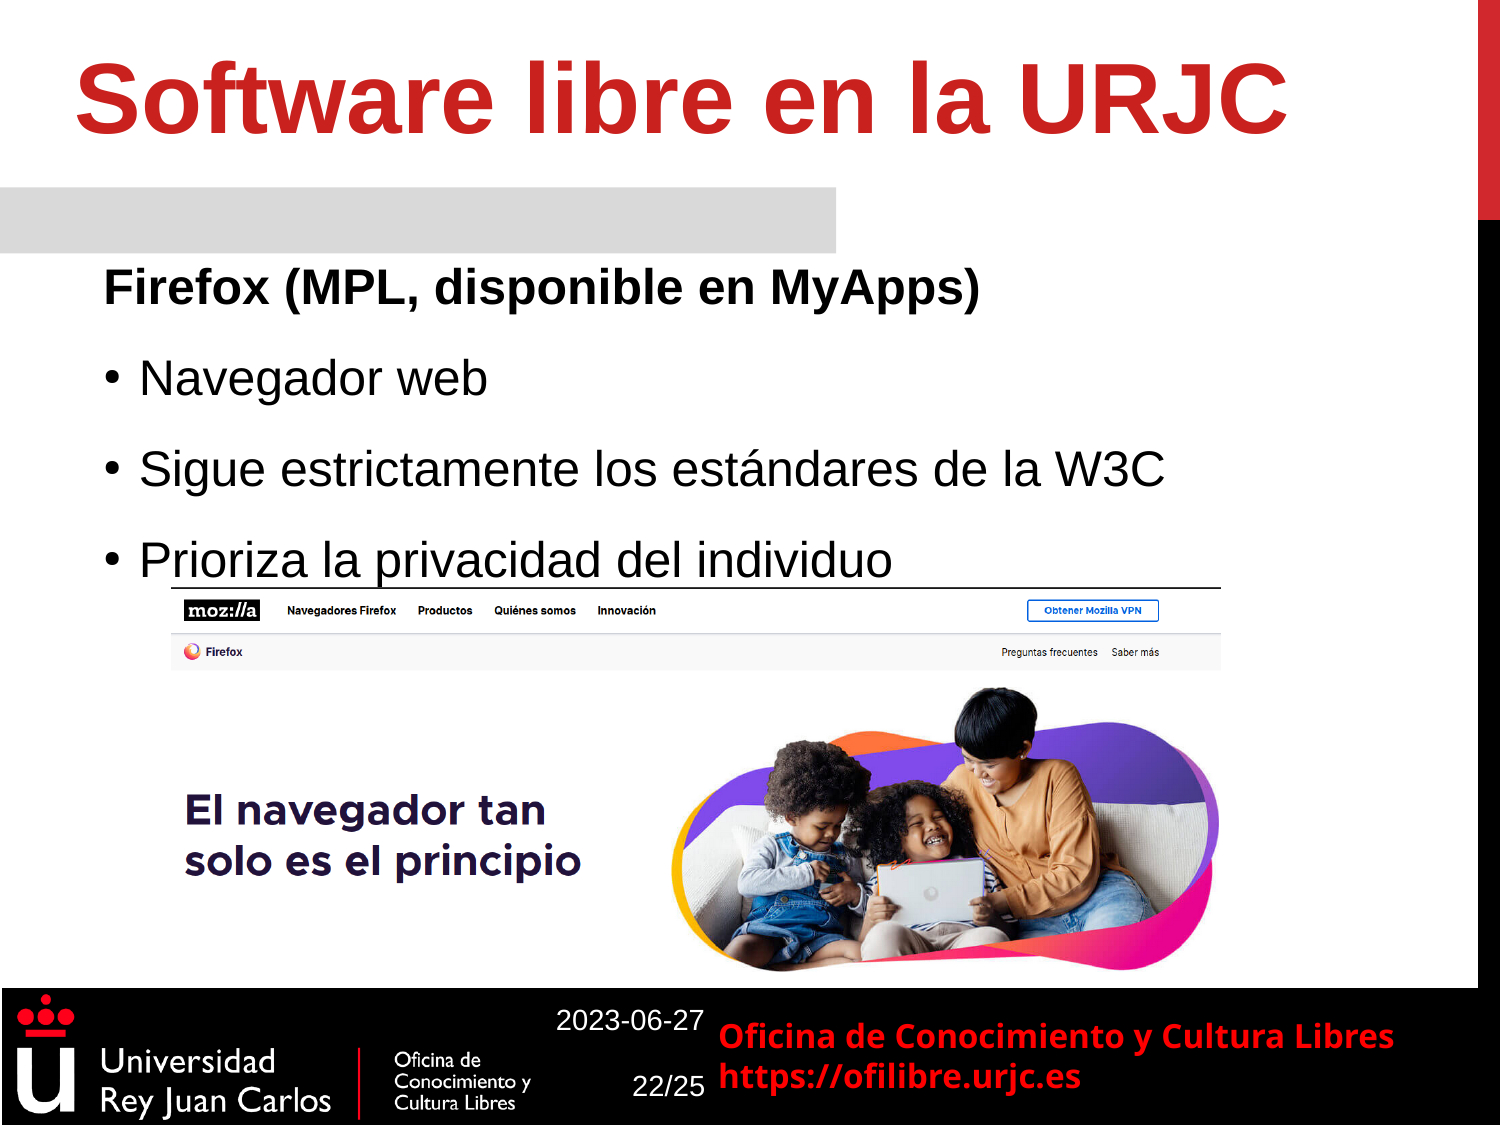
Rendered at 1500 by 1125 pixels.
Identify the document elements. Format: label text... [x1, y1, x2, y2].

text_box Software libre en la URJC [60, 36, 1396, 275]
picture [171, 587, 1221, 986]
title [75, 7, 1425, 196]
picture [17, 994, 531, 1120]
text_box Firefox (MPL, disponible en MyApps) Navegador web Sigue estrictamente los estándares de la W3C Prioriza la privacidad del individuo [88, 251, 1396, 979]
